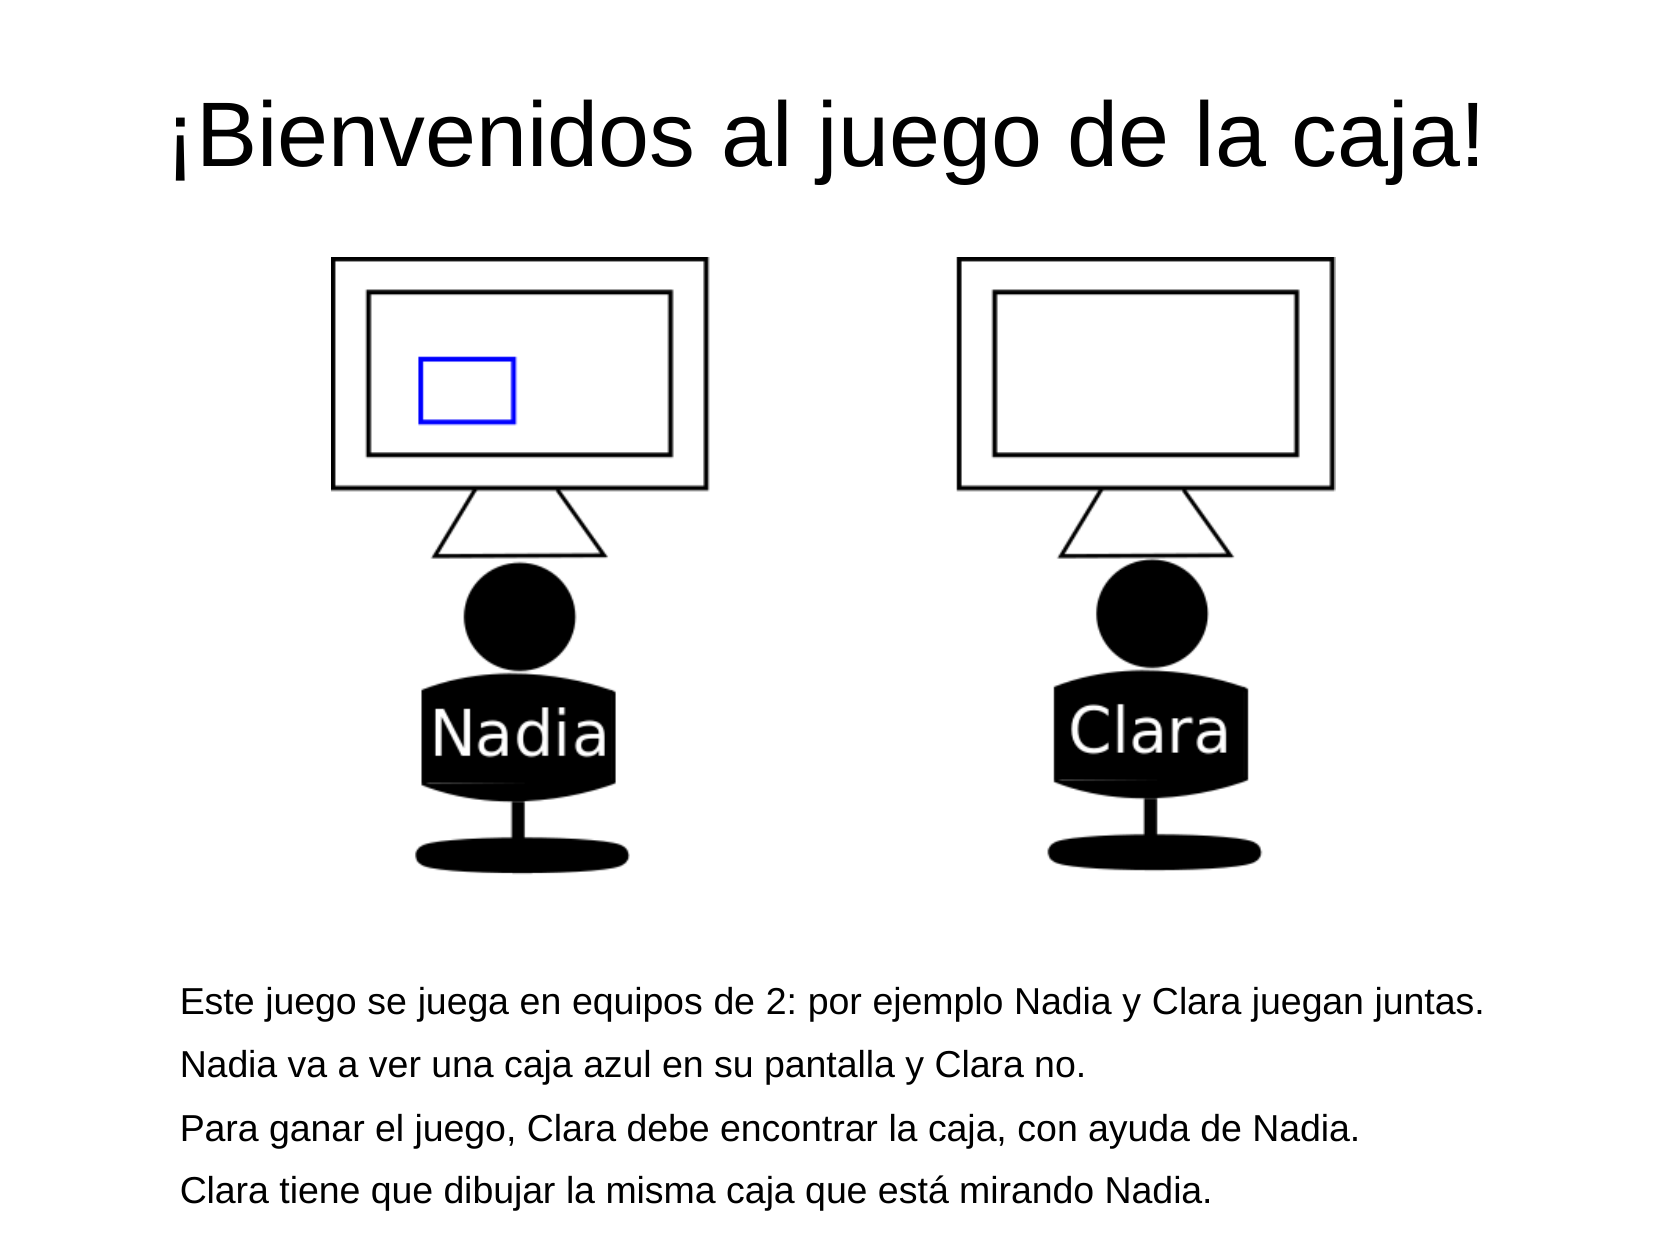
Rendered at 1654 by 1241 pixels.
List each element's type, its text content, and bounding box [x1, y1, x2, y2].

title ¡Bienvenidos al juego de la caja! [82, 31, 1571, 239]
picture [331, 257, 1336, 875]
text_box Este juego se juega en equipos de 2: por ejemplo Nadia y Clara juegan juntas. Nadia va a ver una caja azul en su pantalla y Clara no. Para ganar el juego, Clara debe encontrar la caja, con ayuda de Nadia. Clara tiene que dibujar la misma caja que está mirando Nadia. [165, 952, 1501, 1238]
